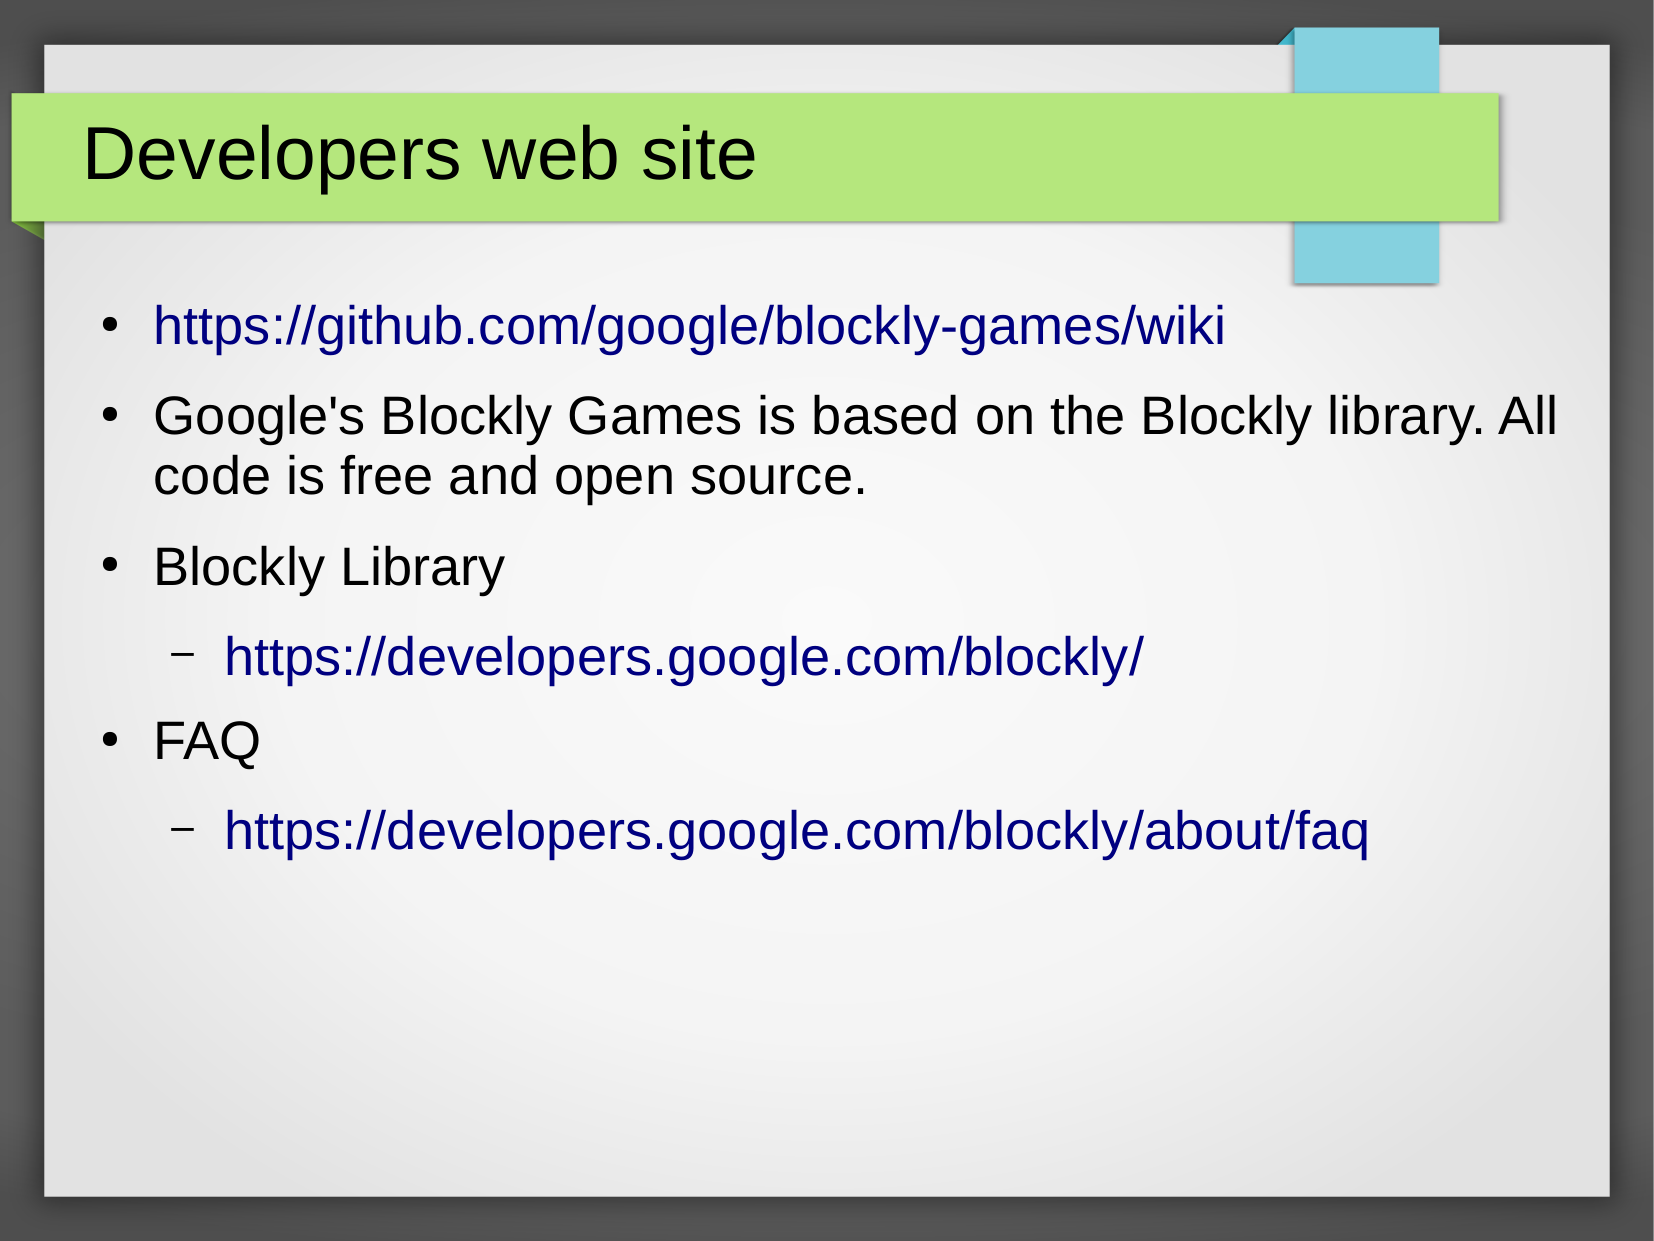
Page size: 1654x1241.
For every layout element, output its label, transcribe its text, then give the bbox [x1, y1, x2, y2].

title Developers web site [82, 94, 1264, 213]
list https://github.com/google/blockly-games/wiki Google's Blockly Games is based on the Blockly library. All code is free and open source. Blockly Library https://developers.google.com/blockly/ FAQ https://developers.google.com/blockly/about/faq [82, 295, 1571, 1015]
picture [0, 0, 1654, 1241]
